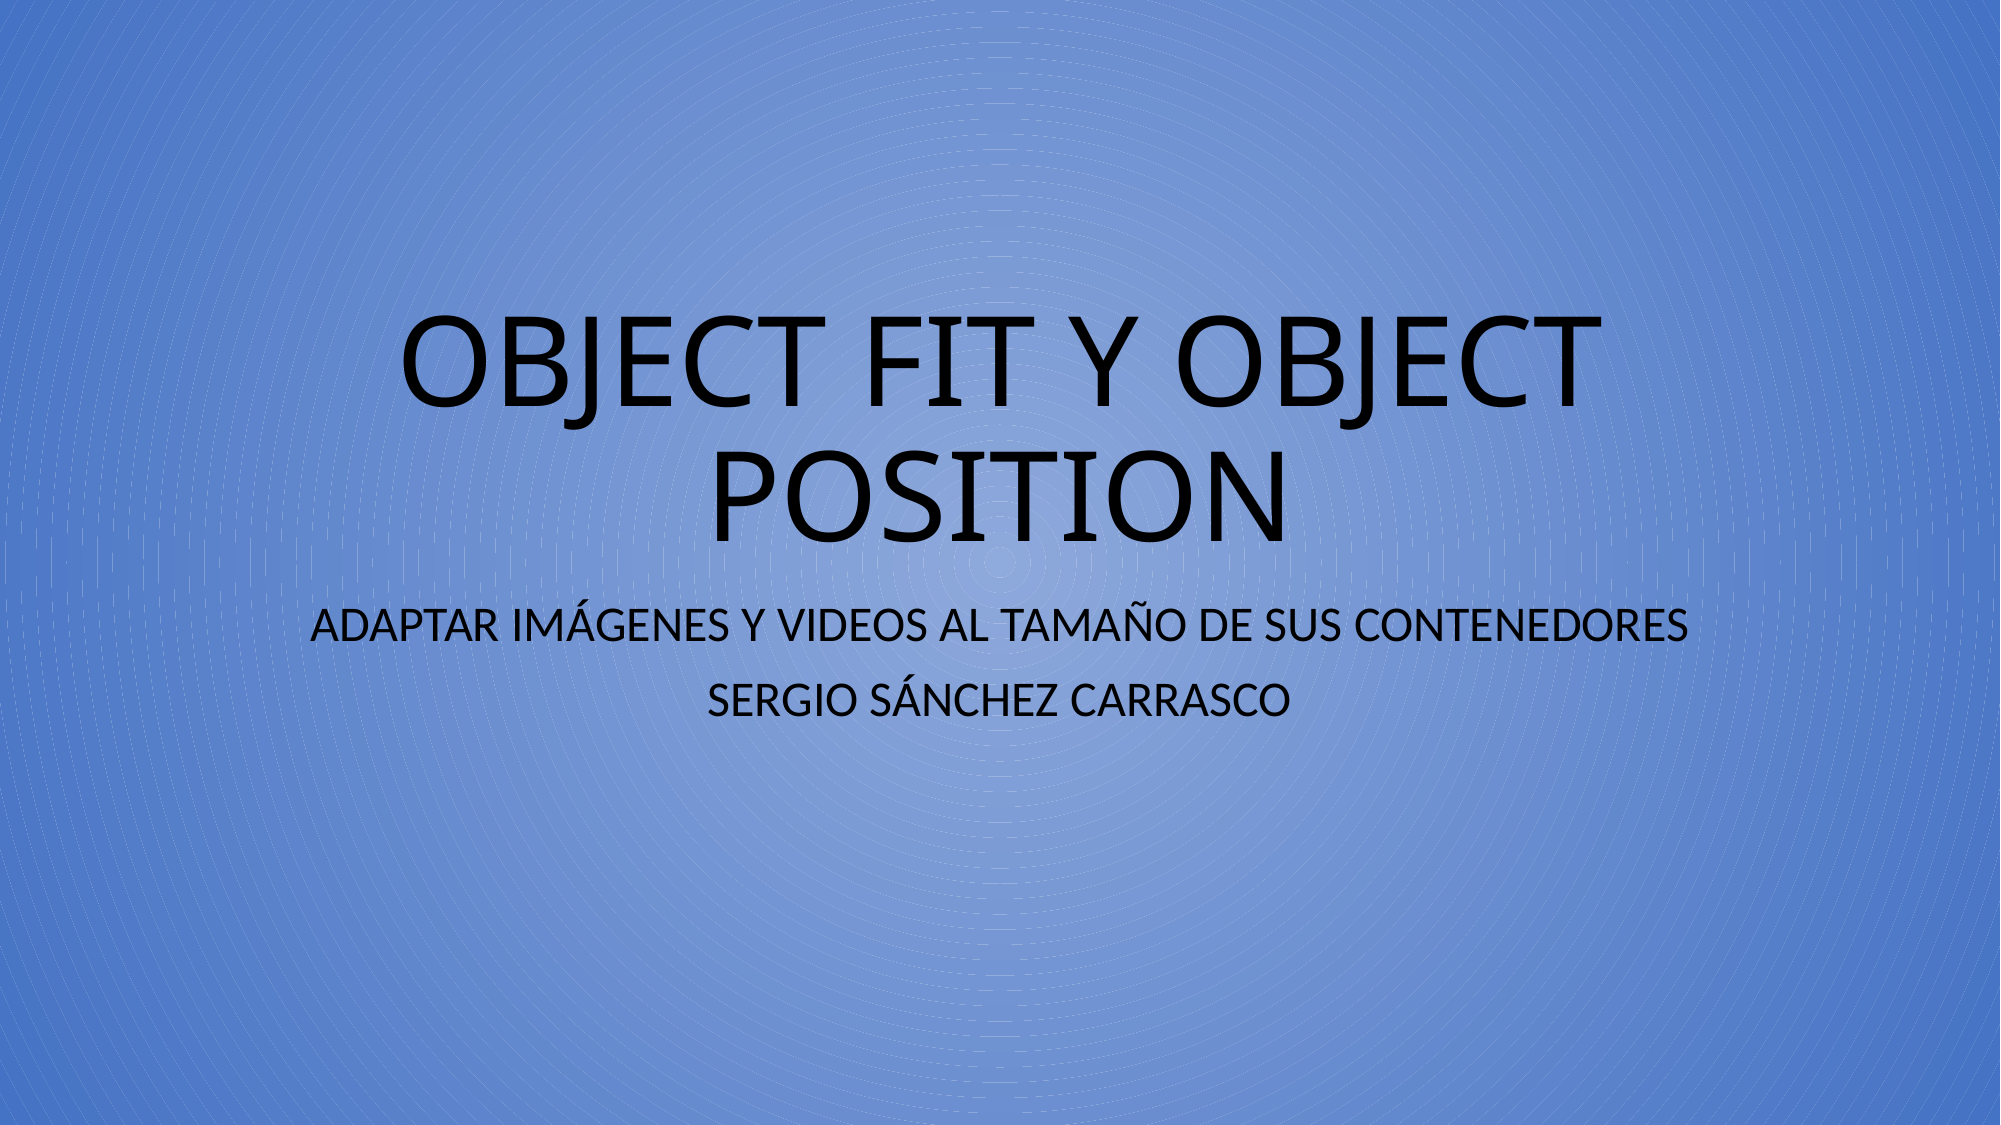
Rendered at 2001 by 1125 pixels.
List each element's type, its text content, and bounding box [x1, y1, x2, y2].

subtitle ADAPTAR IMÁGENES Y VIDEOS AL TAMAÑO DE SUS CONTENEDORES SERGIO SÁNCHEZ CARRASCO [249, 590, 1750, 863]
title OBJECT FIT Y OBJECT POSITION [249, 184, 1750, 576]
